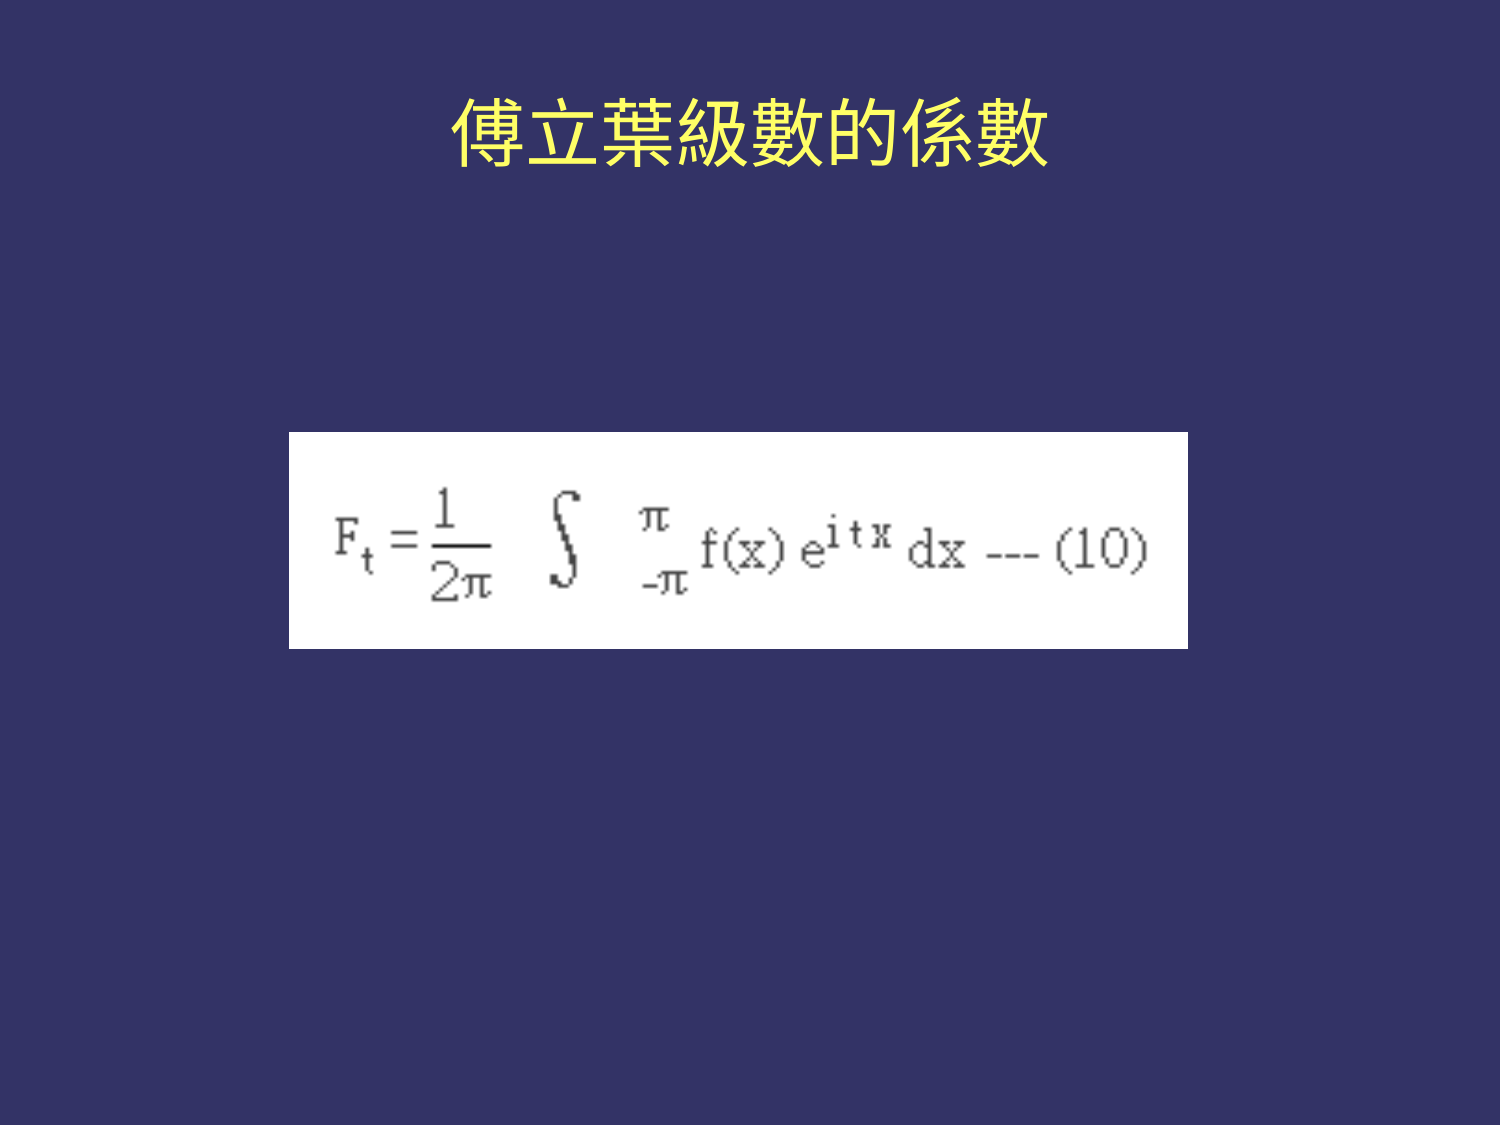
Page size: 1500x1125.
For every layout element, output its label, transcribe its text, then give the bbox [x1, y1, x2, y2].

title 傅立葉級數的係數 [75, 37, 1426, 225]
chart [289, 432, 1188, 649]
